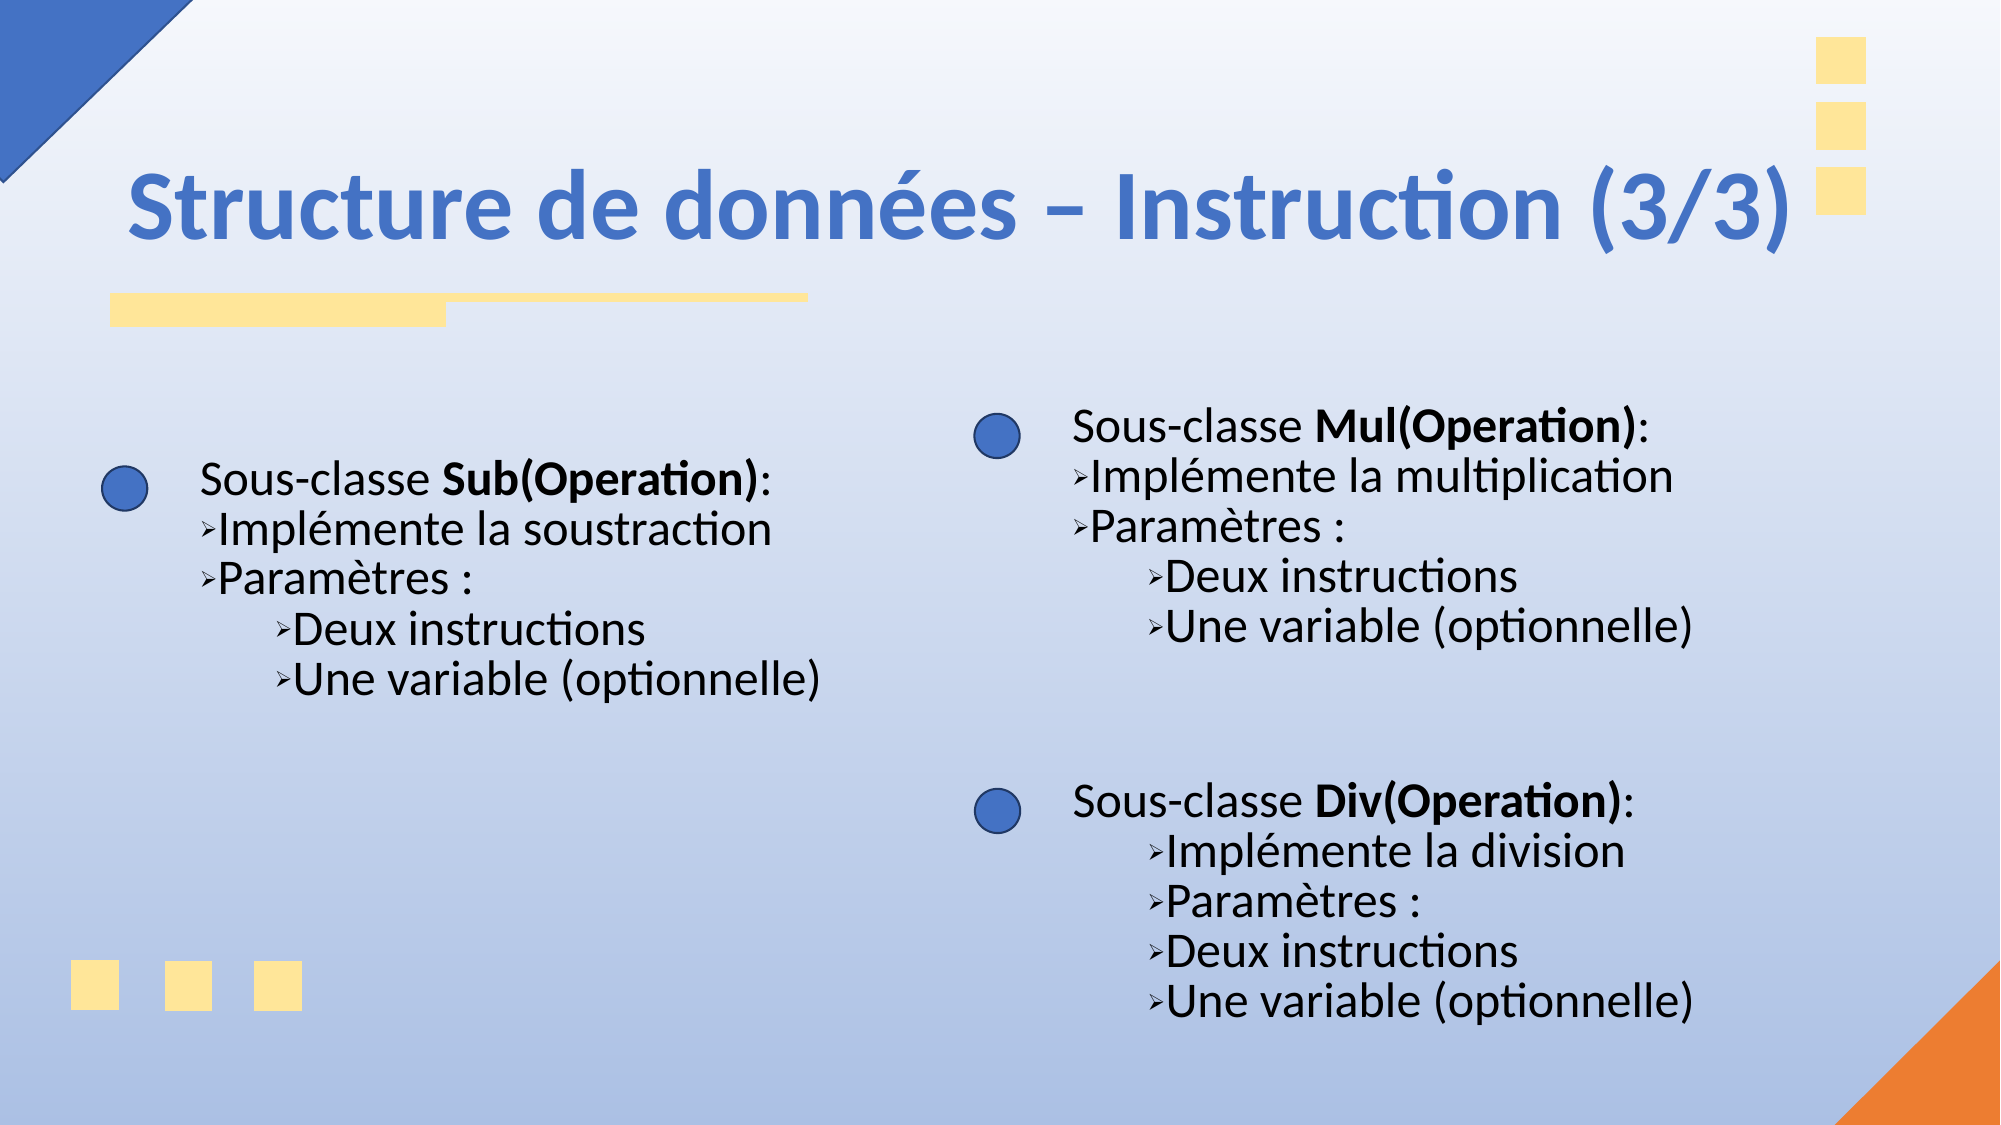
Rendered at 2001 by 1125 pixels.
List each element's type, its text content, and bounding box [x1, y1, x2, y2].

text_box Sous-classe Div(Operation): Implémente la division Paramètres : Deux instructions Une variable (optionnelle) [1057, 772, 1811, 1088]
text_box [974, 413, 1020, 459]
text_box [974, 788, 1021, 834]
text_box [1817, 103, 1865, 149]
text_box [111, 294, 807, 326]
text_box [72, 961, 118, 1009]
text_box [166, 962, 211, 1010]
text_box [0, 0, 192, 183]
text_box Sous-classe Sub(Operation): Implémente la soustraction Paramètres : Deux instructions Une variable (optionnelle) [184, 450, 938, 766]
text_box [1817, 38, 1865, 83]
text_box [1836, 961, 2000, 1125]
text_box Sous-classe Mul(Operation): Implémente la multiplication Paramètres : Deux instructions Une variable (optionnelle) [1057, 397, 1810, 713]
text_box [255, 962, 301, 1010]
text_box Structure de données – Instruction (3/3) [112, 157, 1913, 293]
text_box [102, 466, 148, 511]
